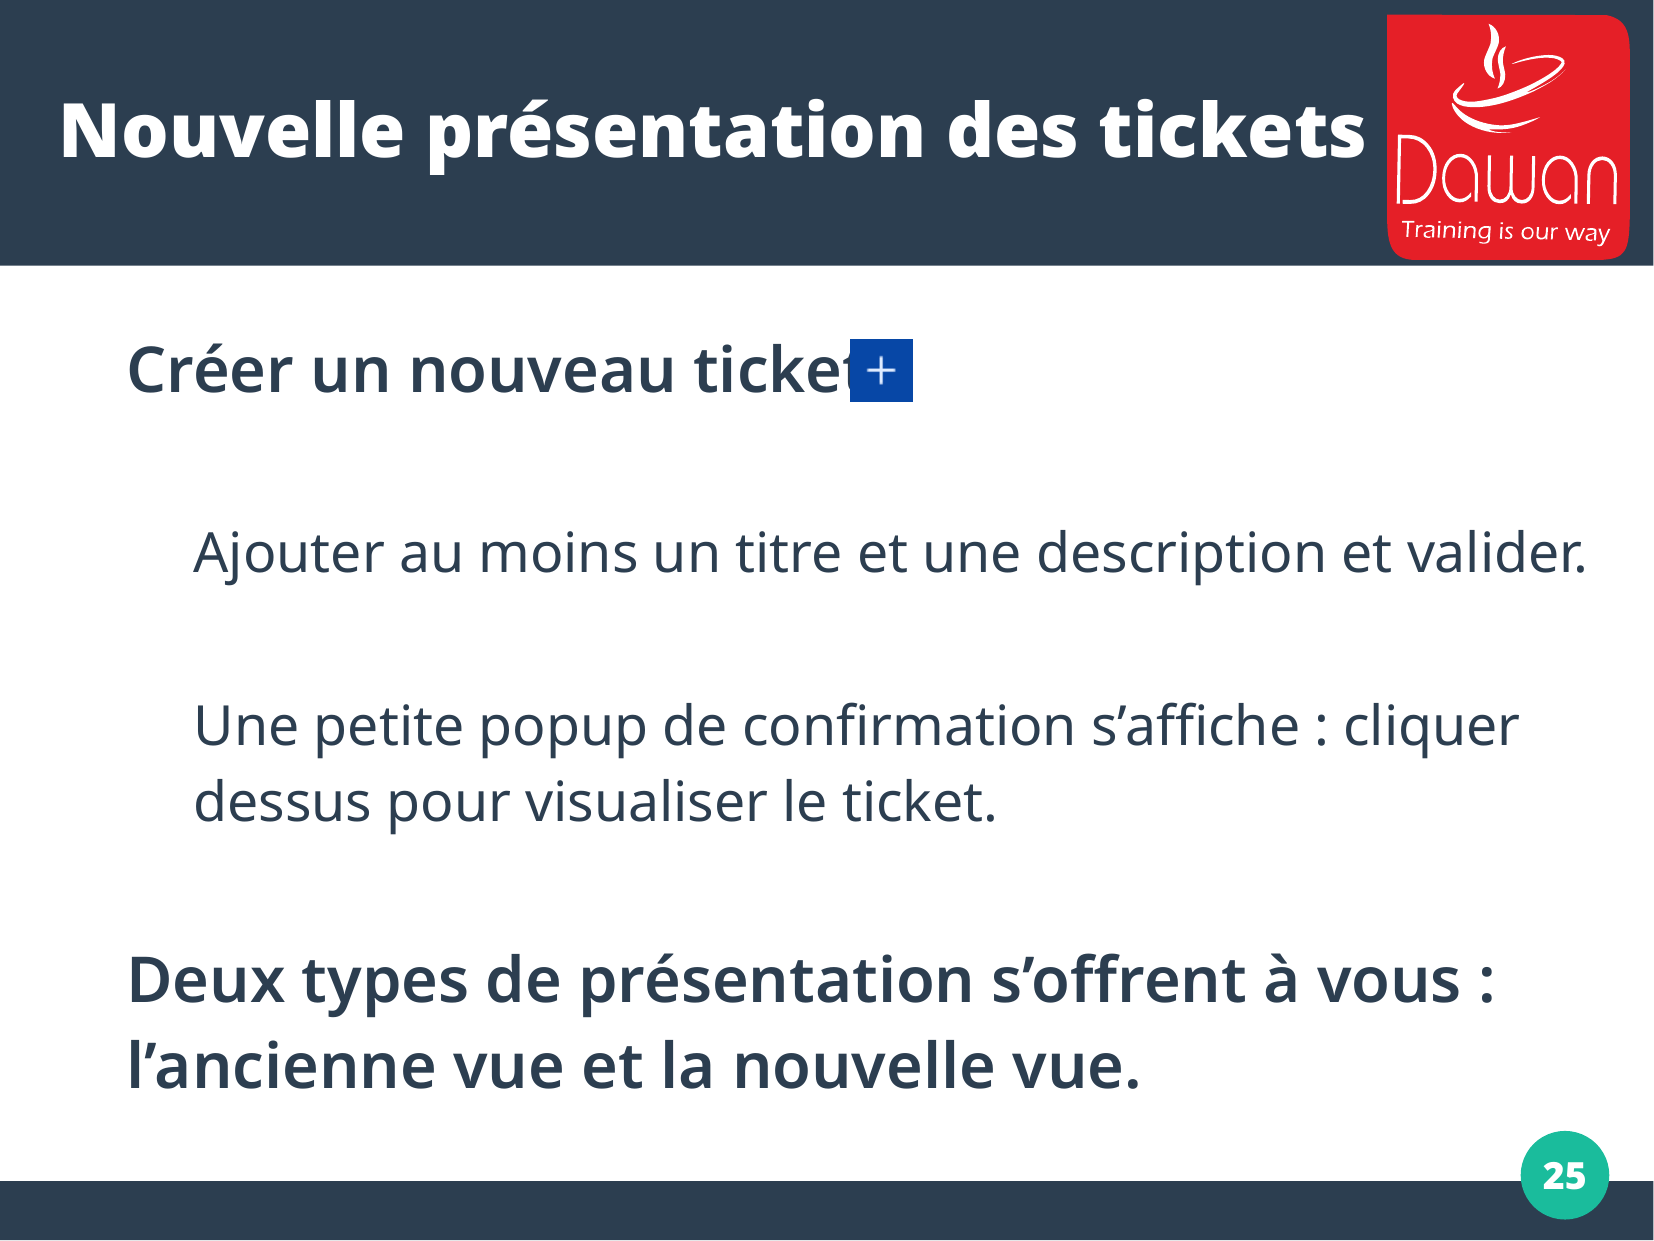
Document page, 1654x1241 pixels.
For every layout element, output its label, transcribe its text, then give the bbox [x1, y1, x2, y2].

picture [1387, 14, 1630, 260]
title Nouvelle présentation des tickets [59, 49, 1387, 207]
list Créer un nouveau ticket Ajouter au moins un titre et une description et valider. Une petite popup de confirmation s’affiche : cliquer dessus pour visualiser le ticket. Deux types de présentation s’offrent à vous : l’ancienne vue et la nouvelle vue. [59, 324, 1595, 1152]
picture [850, 339, 913, 402]
